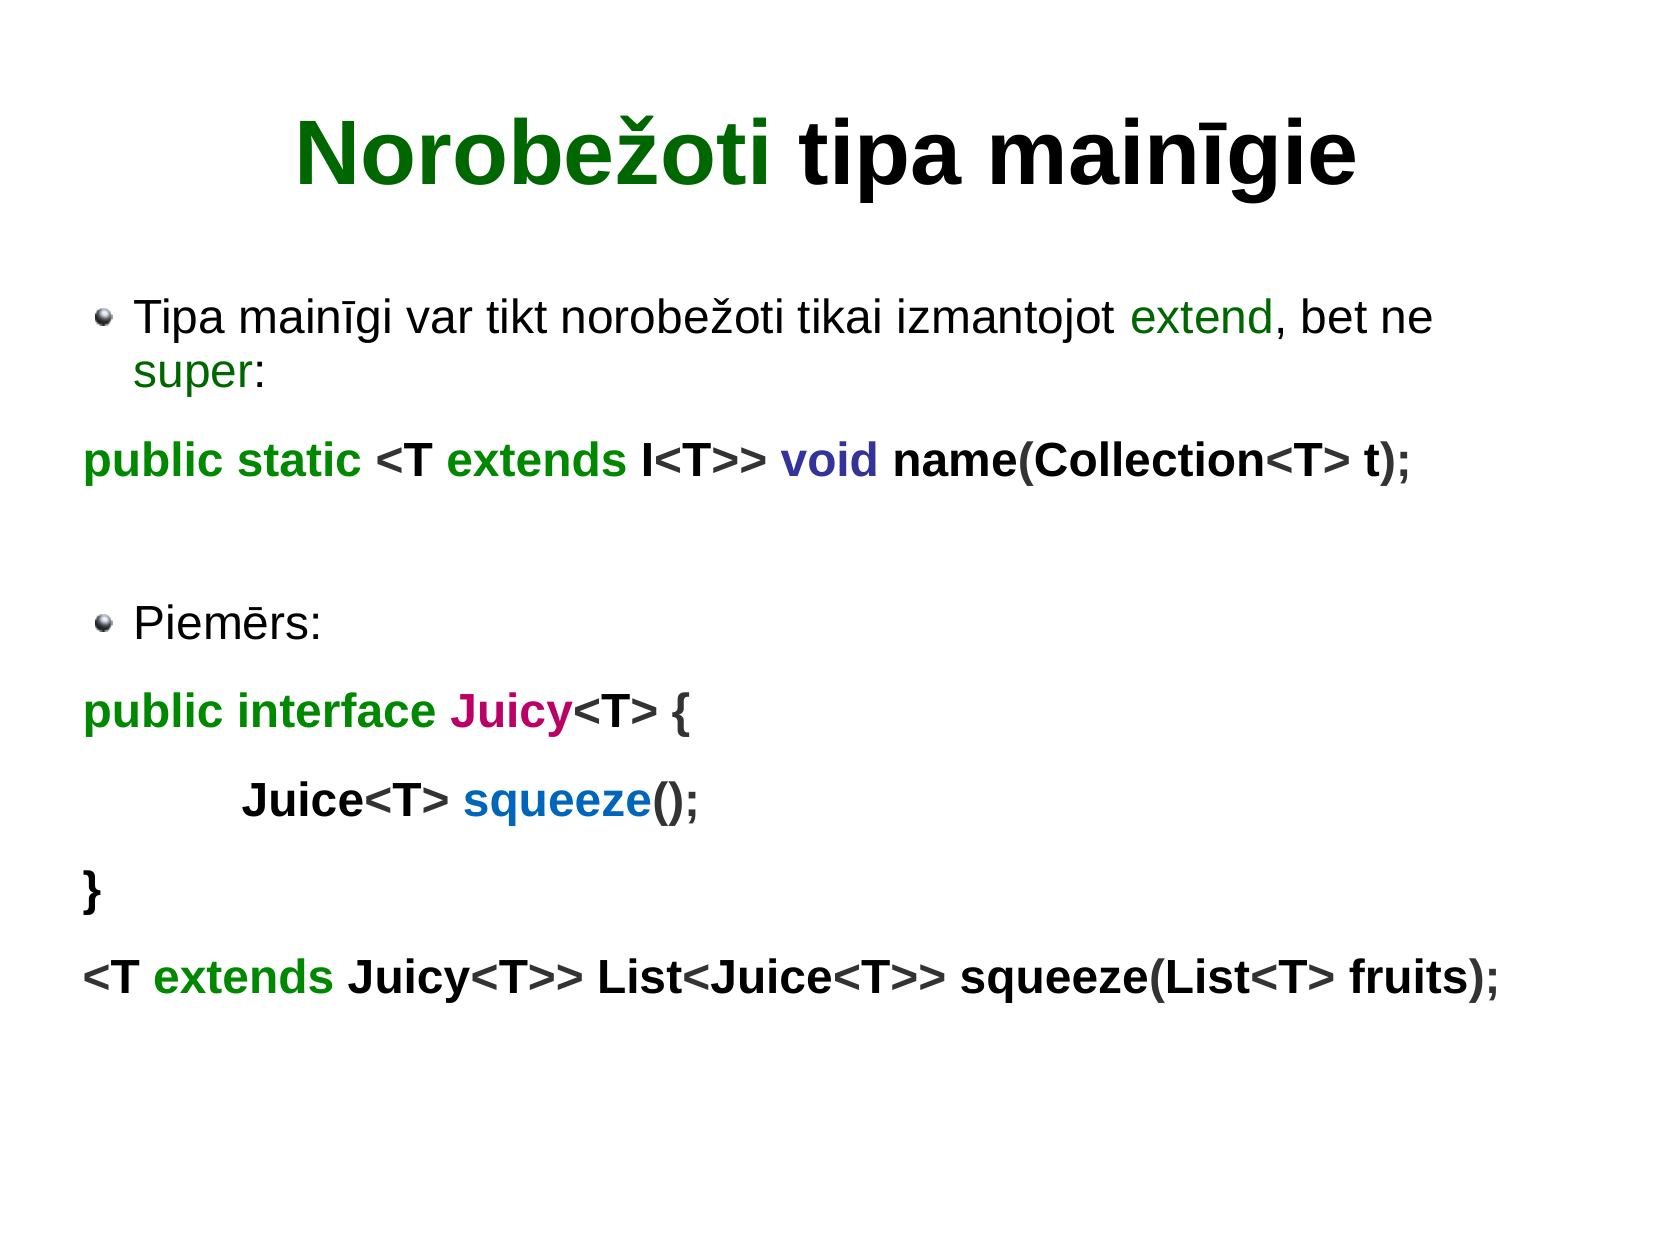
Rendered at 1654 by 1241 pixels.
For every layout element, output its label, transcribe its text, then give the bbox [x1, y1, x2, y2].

title Norobežoti tipa mainīgie [82, 49, 1571, 257]
list Tipa mainīgi var tikt norobežoti tikai izmantojot extend, bet ne super: public static <T extends I<T>> void name(Collection<T> t); Piemērs: public interface Juicy<T> { Juice<T> squeeze(); } <T extends Juicy<T>> List<Juice<T>> squeeze(List<T> fruits); [82, 290, 1538, 1010]
